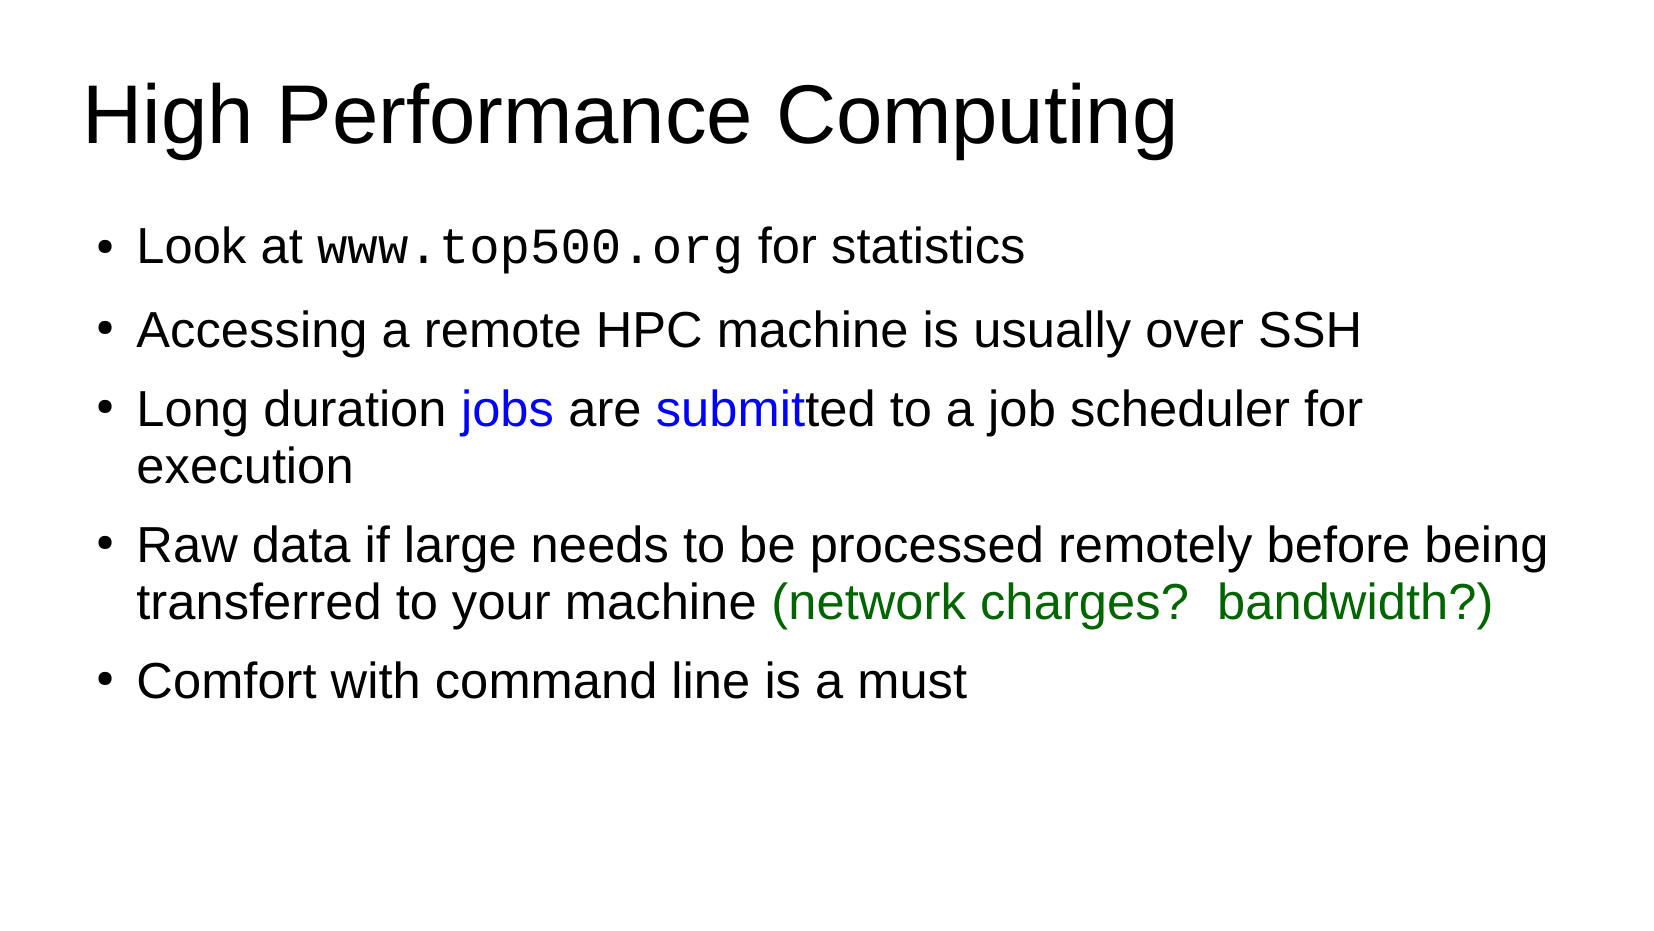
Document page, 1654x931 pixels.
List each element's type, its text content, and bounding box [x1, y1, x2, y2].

list Look at www.top500.org for statistics Accessing a remote HPC machine is usually over SSH Long duration jobs are submitted to a job scheduler for execution Raw data if large needs to be processed remotely before being transferred to your machine (network charges? bandwidth?) Comfort with command line is a must [82, 217, 1571, 758]
title High Performance Computing [82, 37, 1571, 193]
